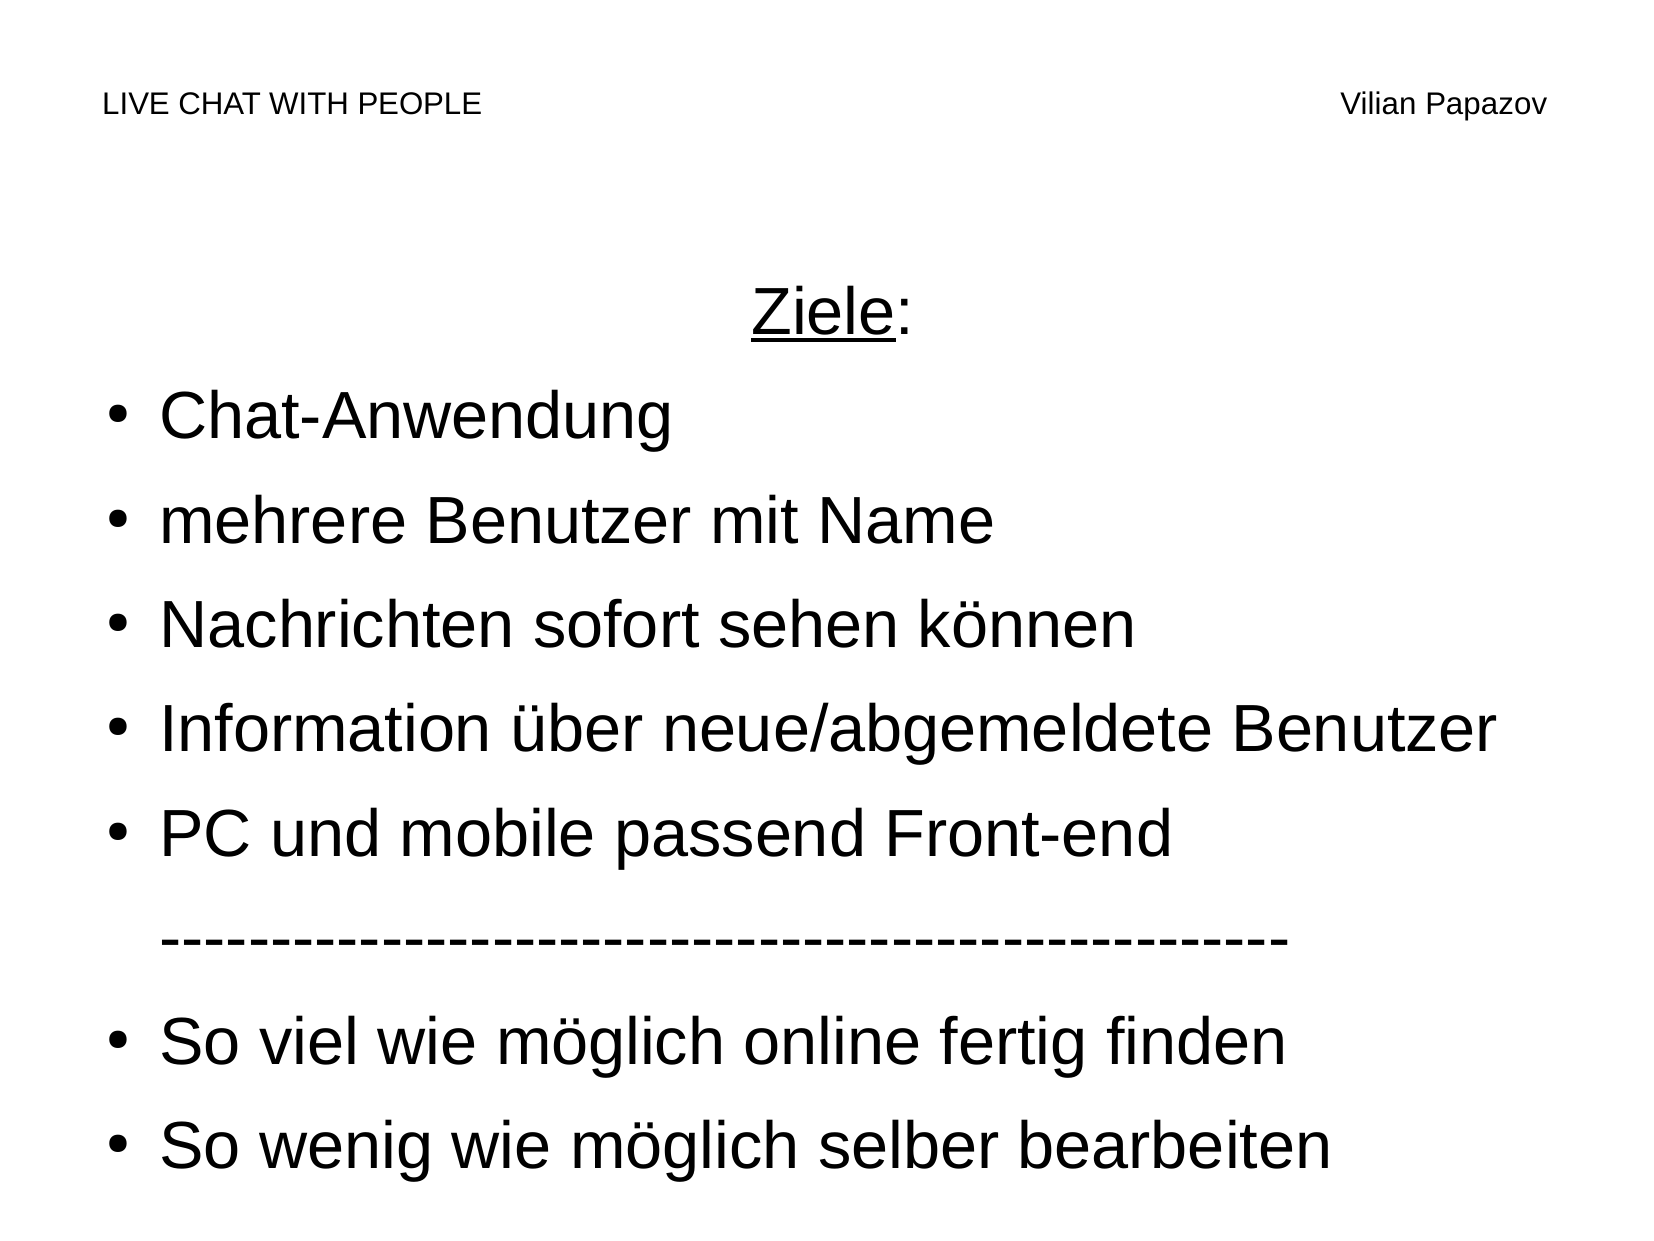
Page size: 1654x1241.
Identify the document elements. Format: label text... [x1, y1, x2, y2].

list Ziele: Chat-Anwendung mehrere Benutzer mit Name Nachrichten sofort sehen können Information über neue/abgemeldete Benutzer PC und mobile passend Front-end --------------------------------------------------- So viel wie möglich online fertig finden So wenig wie möglich selber bearbeiten [88, 274, 1577, 1184]
title Vilian Papazov [1234, 59, 1654, 148]
title LIVE CHAT WITH PEOPLE [82, 59, 502, 148]
